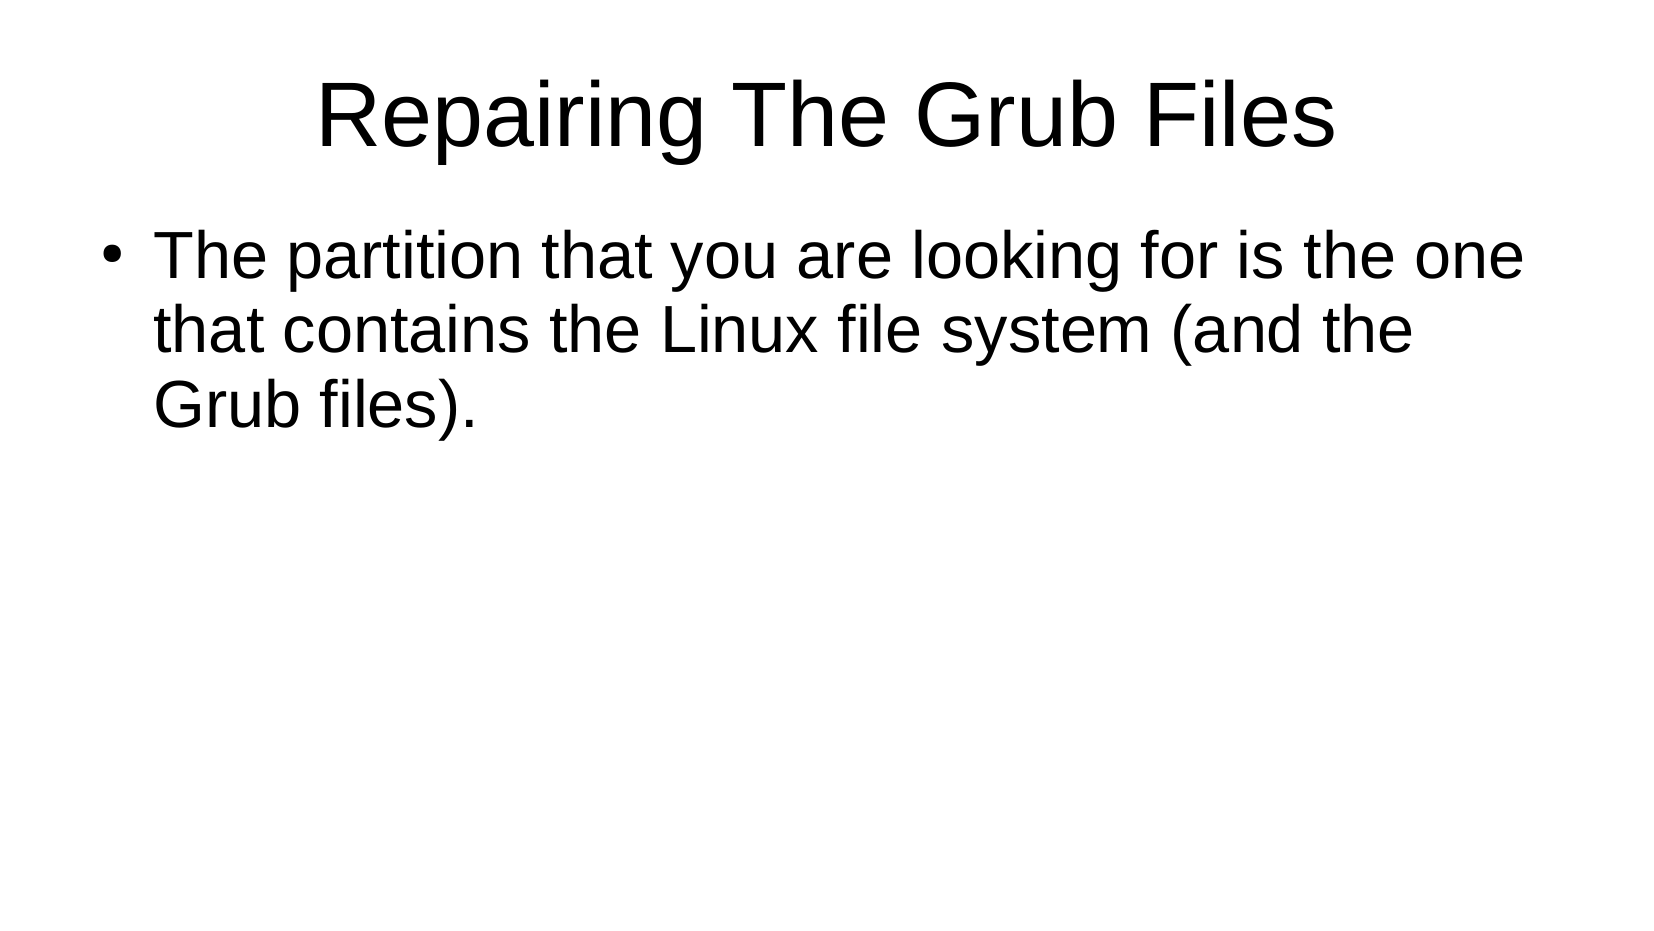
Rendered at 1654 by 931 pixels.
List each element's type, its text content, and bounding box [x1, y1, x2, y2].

list The partition that you are looking for is the one that contains the Linux file system (and the Grub files). [82, 217, 1571, 758]
title Repairing The Grub Files [82, 37, 1571, 193]
